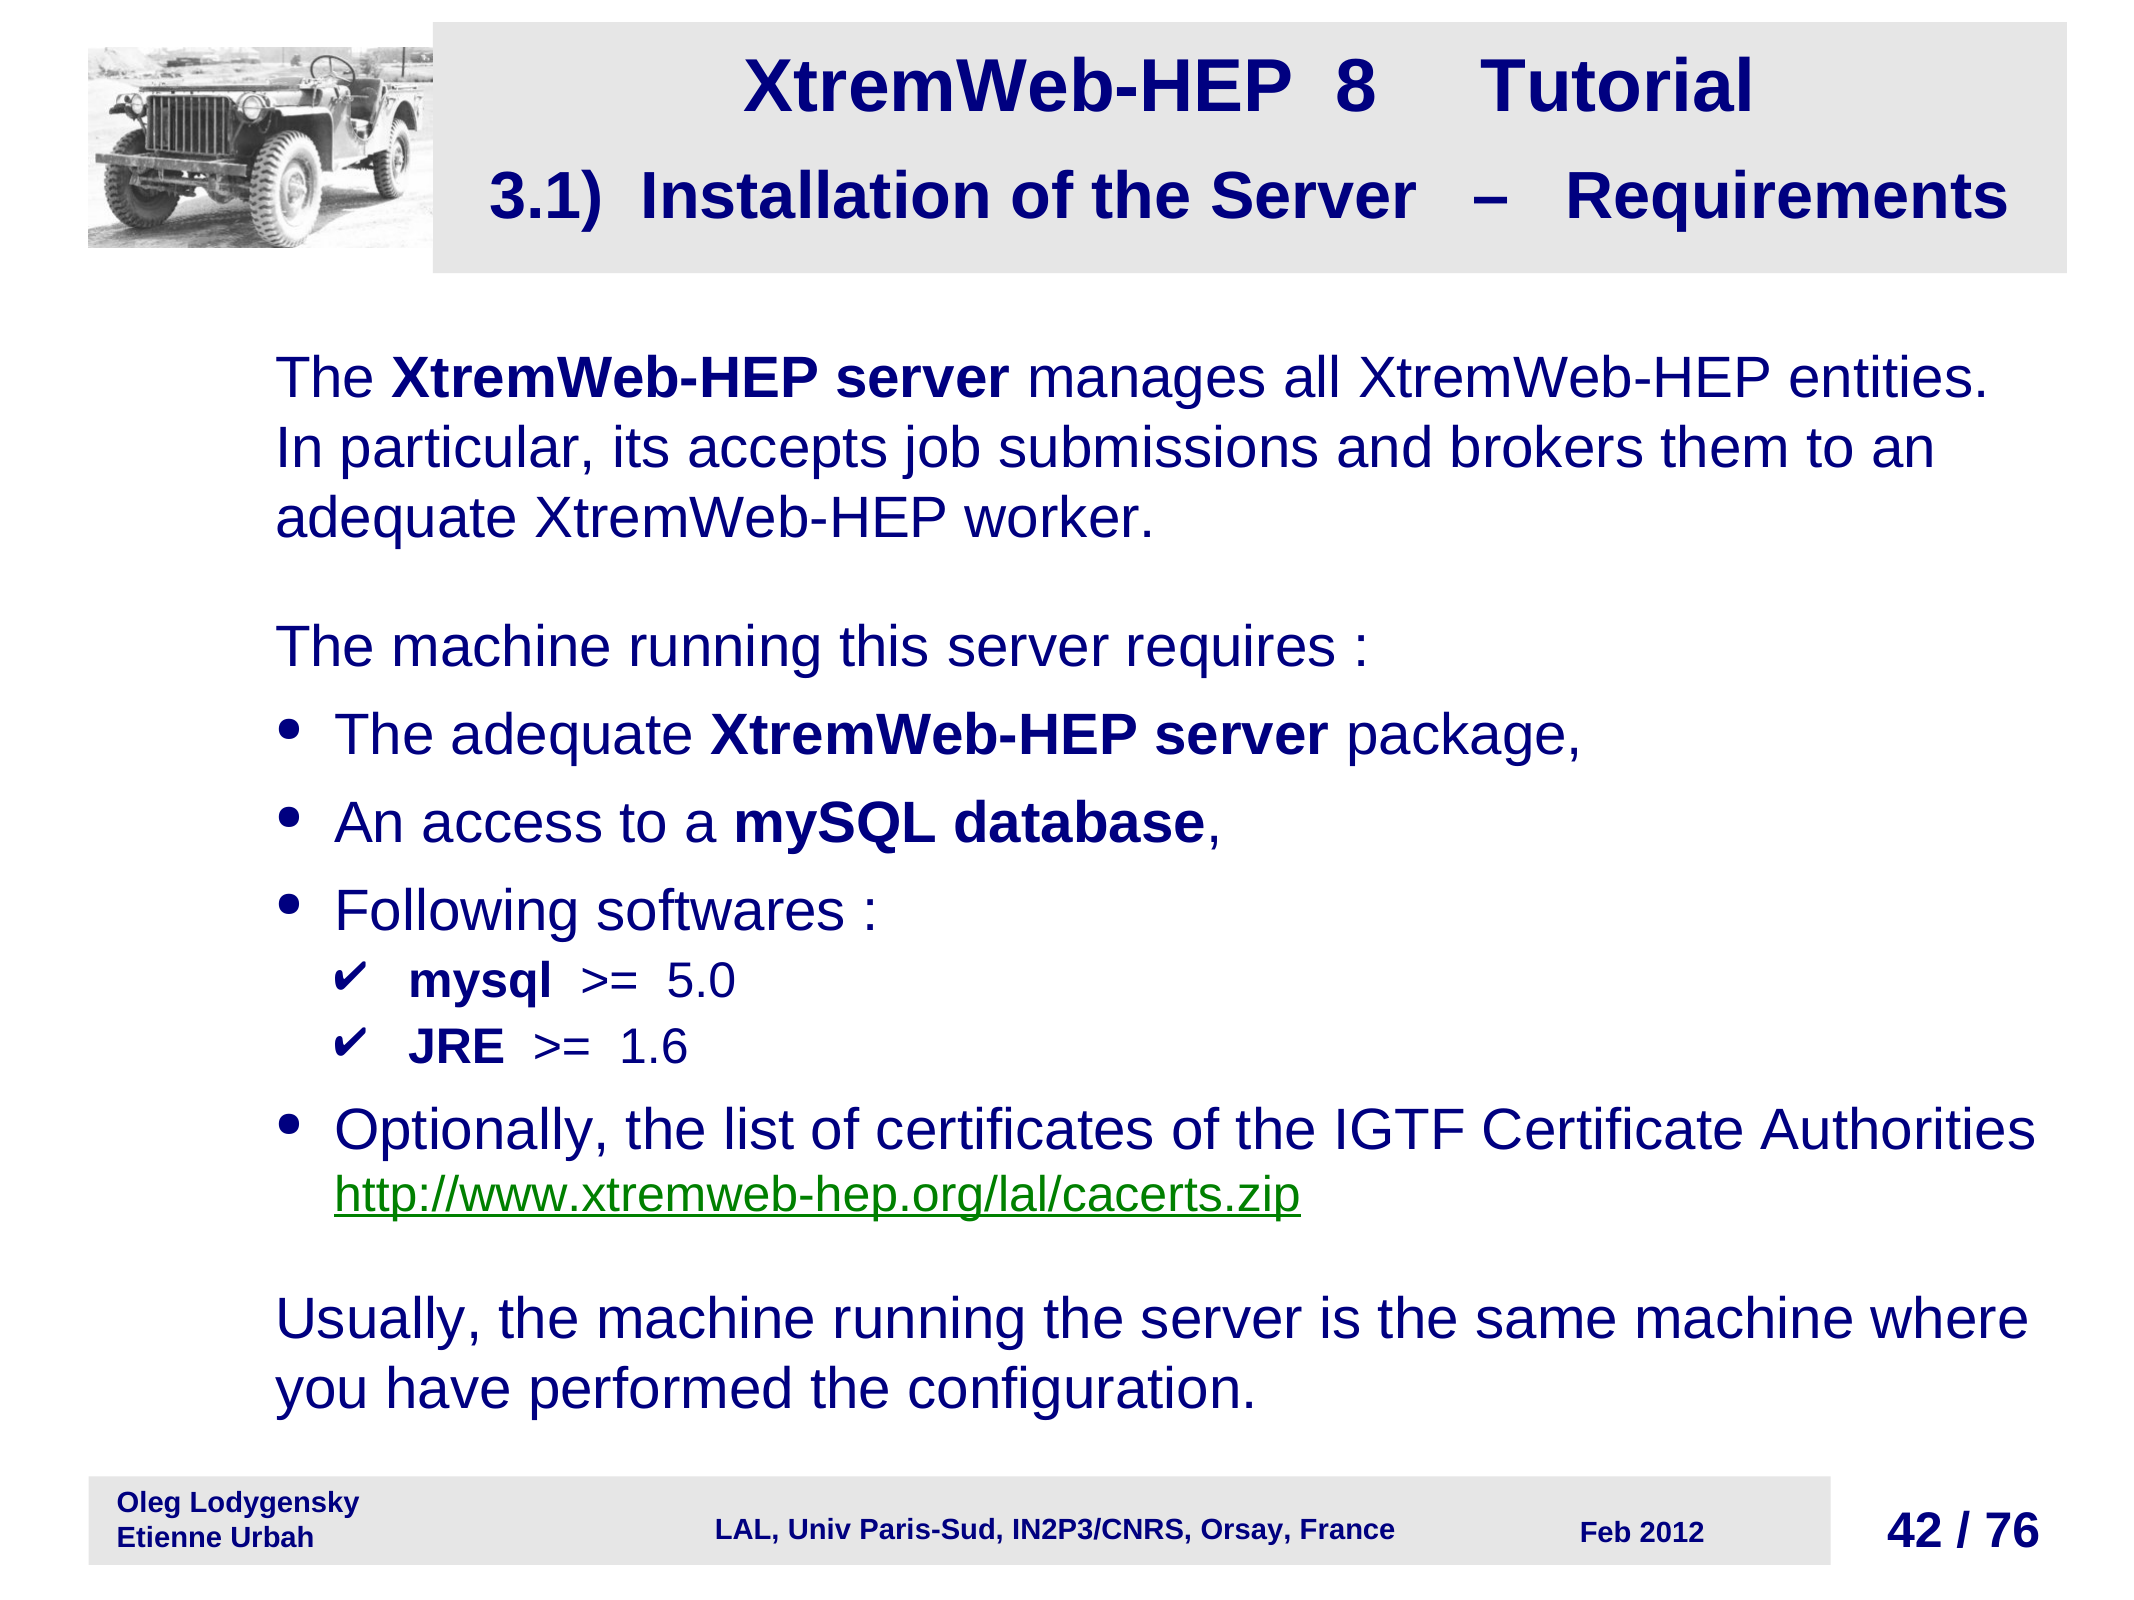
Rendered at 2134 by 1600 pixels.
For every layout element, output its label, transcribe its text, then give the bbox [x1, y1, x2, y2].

text_box The XtremWeb-HEP server manages all XtremWeb-HEP entities. In particular, its accepts job submissions and brokers them to an adequate XtremWeb-HEP worker. The machine running this server requires : The adequate XtremWeb-HEP server package, An access to a mySQL database, Following softwares : mysql >= 5.0 JRE >= 1.6 Optionally, the list of certificates of the IGTF Certificate Authorities http://www.xtremweb-hep.org/lal/cacerts.zip Usually, the machine running the server is the same machine where you have performed the configuration. [265, 339, 2053, 1433]
picture [88, 47, 433, 248]
title 3.1) Installation of the Server – Requirements [442, 118, 2067, 266]
